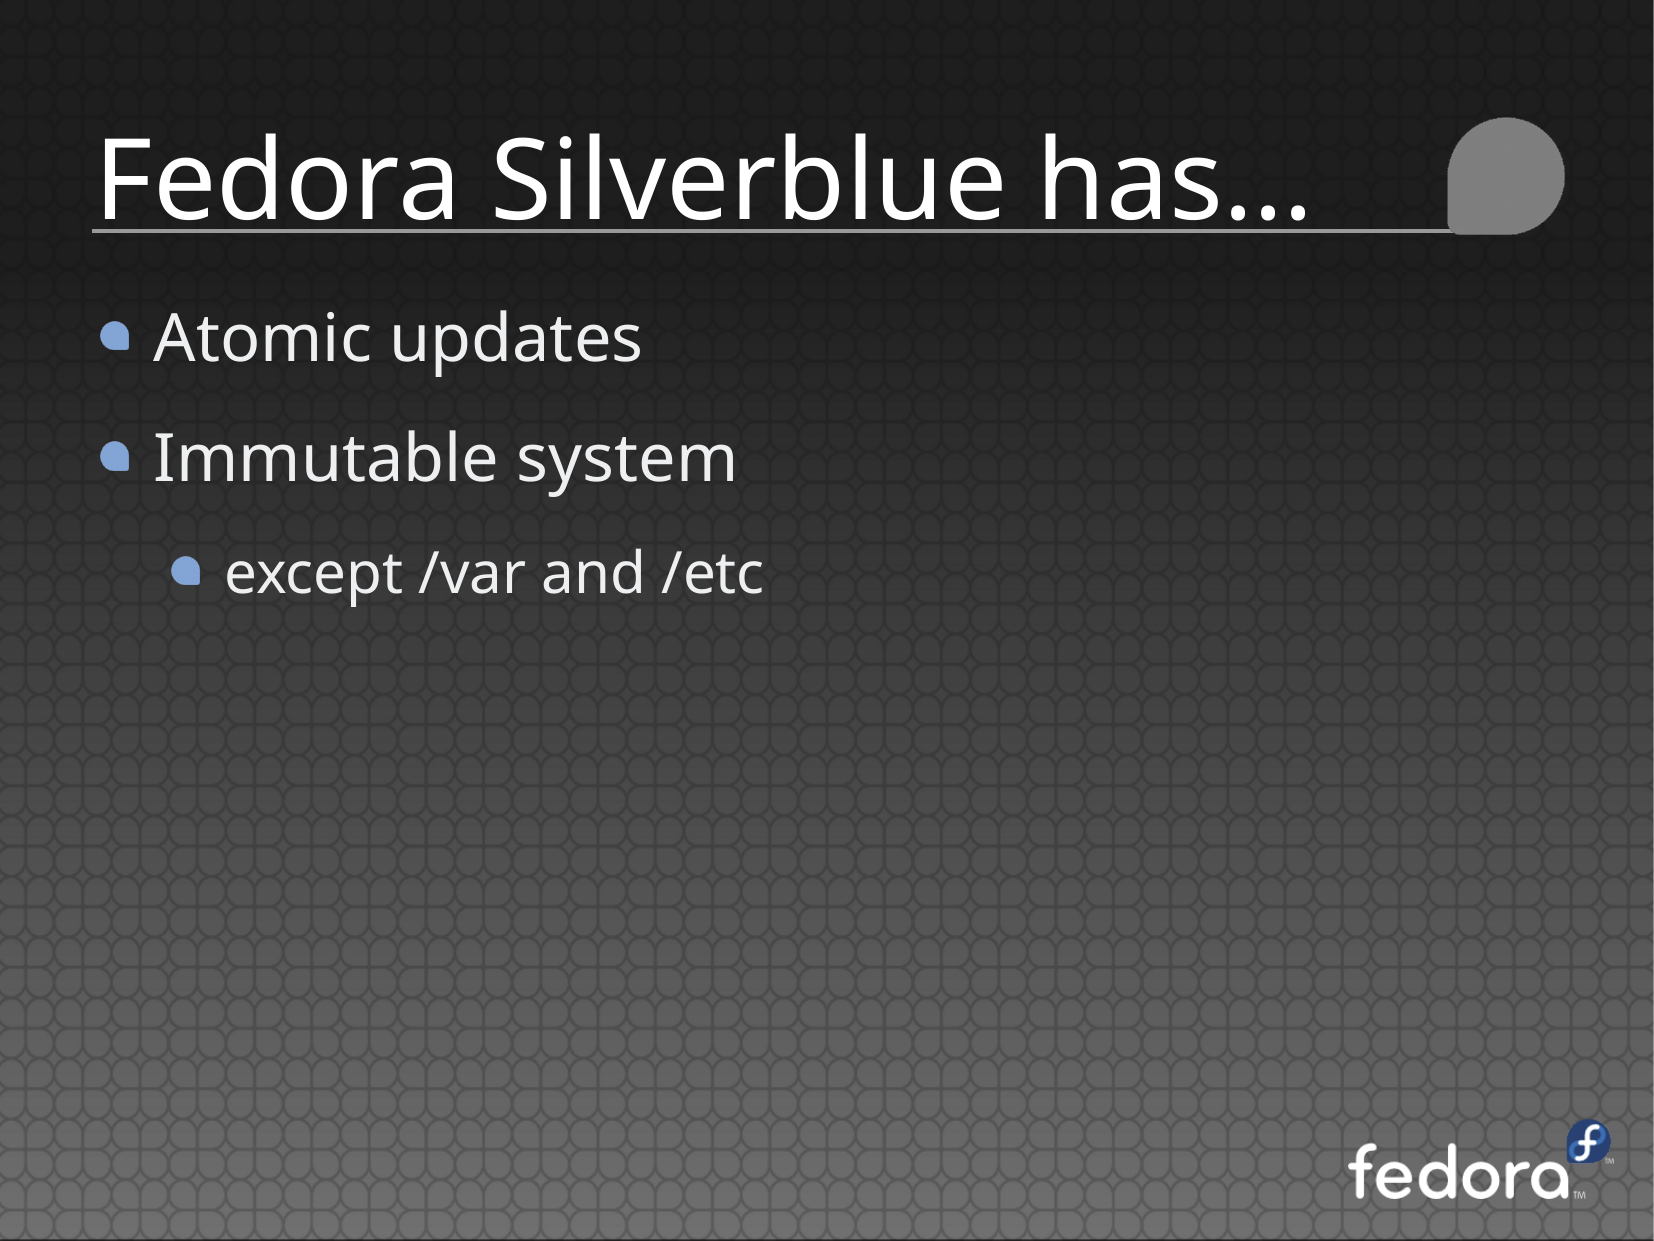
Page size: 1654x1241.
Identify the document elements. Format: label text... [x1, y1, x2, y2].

title Fedora Silverblue has... [94, 100, 1426, 251]
picture [0, 0, 1654, 1241]
list Atomic updates Immutable system except /var and /etc [82, 290, 1571, 1094]
